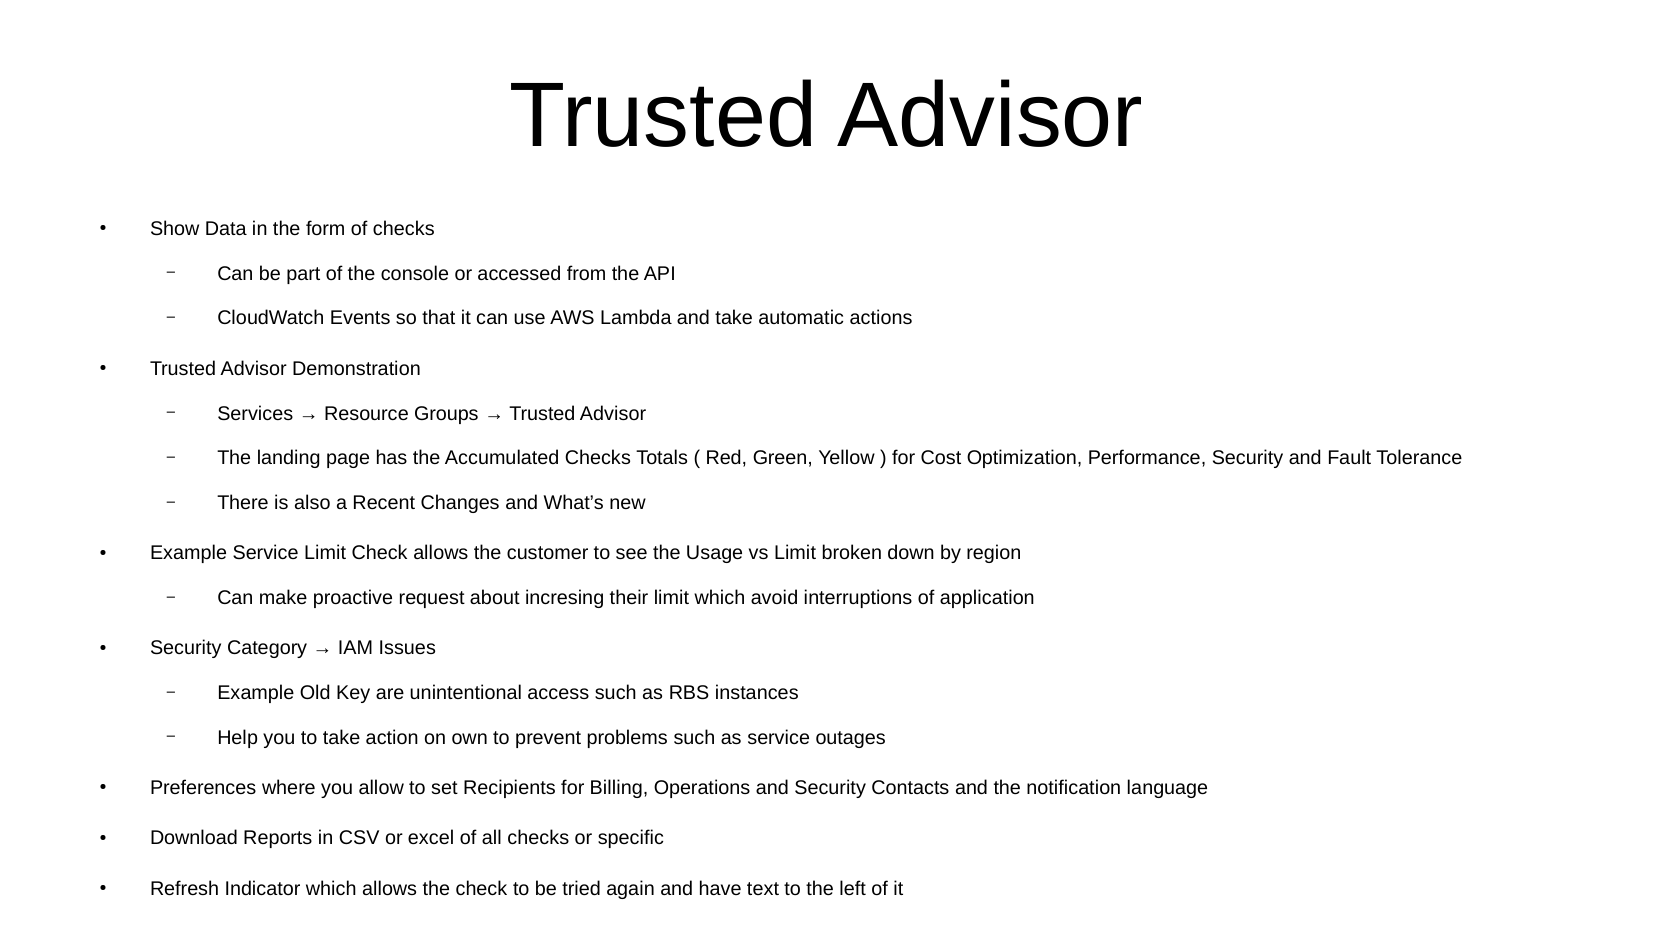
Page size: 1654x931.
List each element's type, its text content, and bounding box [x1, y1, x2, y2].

title Trusted Advisor [82, 37, 1571, 193]
list Show Data in the form of checks Can be part of the console or accessed from the API CloudWatch Events so that it can use AWS Lambda and take automatic actions Trusted Advisor Demonstration Services → Resource Groups → Trusted Advisor The landing page has the Accumulated Checks Totals ( Red, Green, Yellow ) for Cost Optimization, Performance, Security and Fault Tolerance There is also a Recent Changes and What’s new Example Service Limit Check allows the customer to see the Usage vs Limit broken down by region Can make proactive request about incresing their limit which avoid interruptions of application Security Category → IAM Issues Example Old Key are unintentional access such as RBS instances Help you to take action on own to prevent problems such as service outages Preferences where you allow to set Recipients for Billing, Operations and Security Contacts and the notification language Download Reports in CSV or excel of all checks or specific Refresh Indicator which allows the check to be tried again and have text to the left of it [82, 217, 1571, 901]
